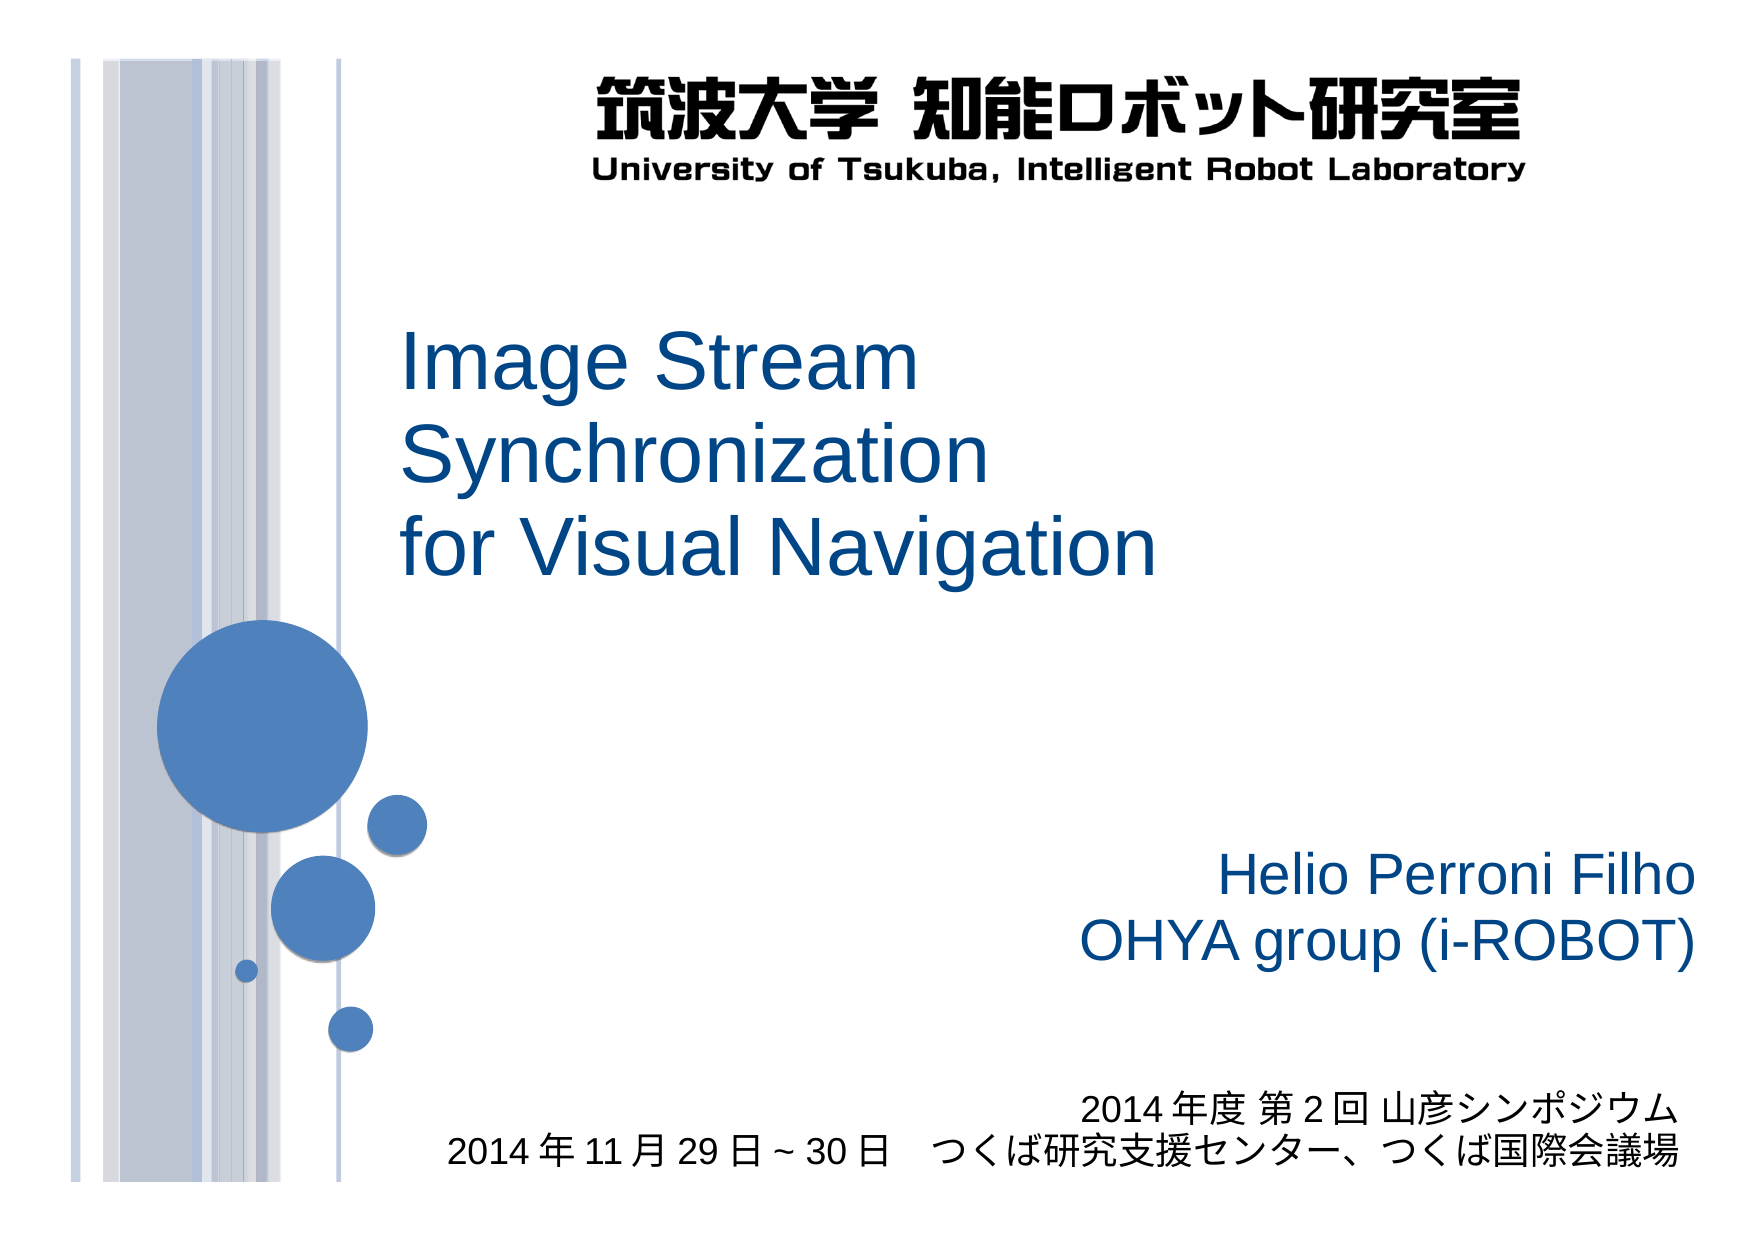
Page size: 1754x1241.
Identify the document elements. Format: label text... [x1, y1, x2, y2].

text_box Helio Perroni Filho OHYA group (i-ROBOT) [1079, 842, 1697, 973]
picture [590, 75, 1526, 183]
title Image Stream Synchronization for Visual Navigation [399, 314, 1690, 966]
